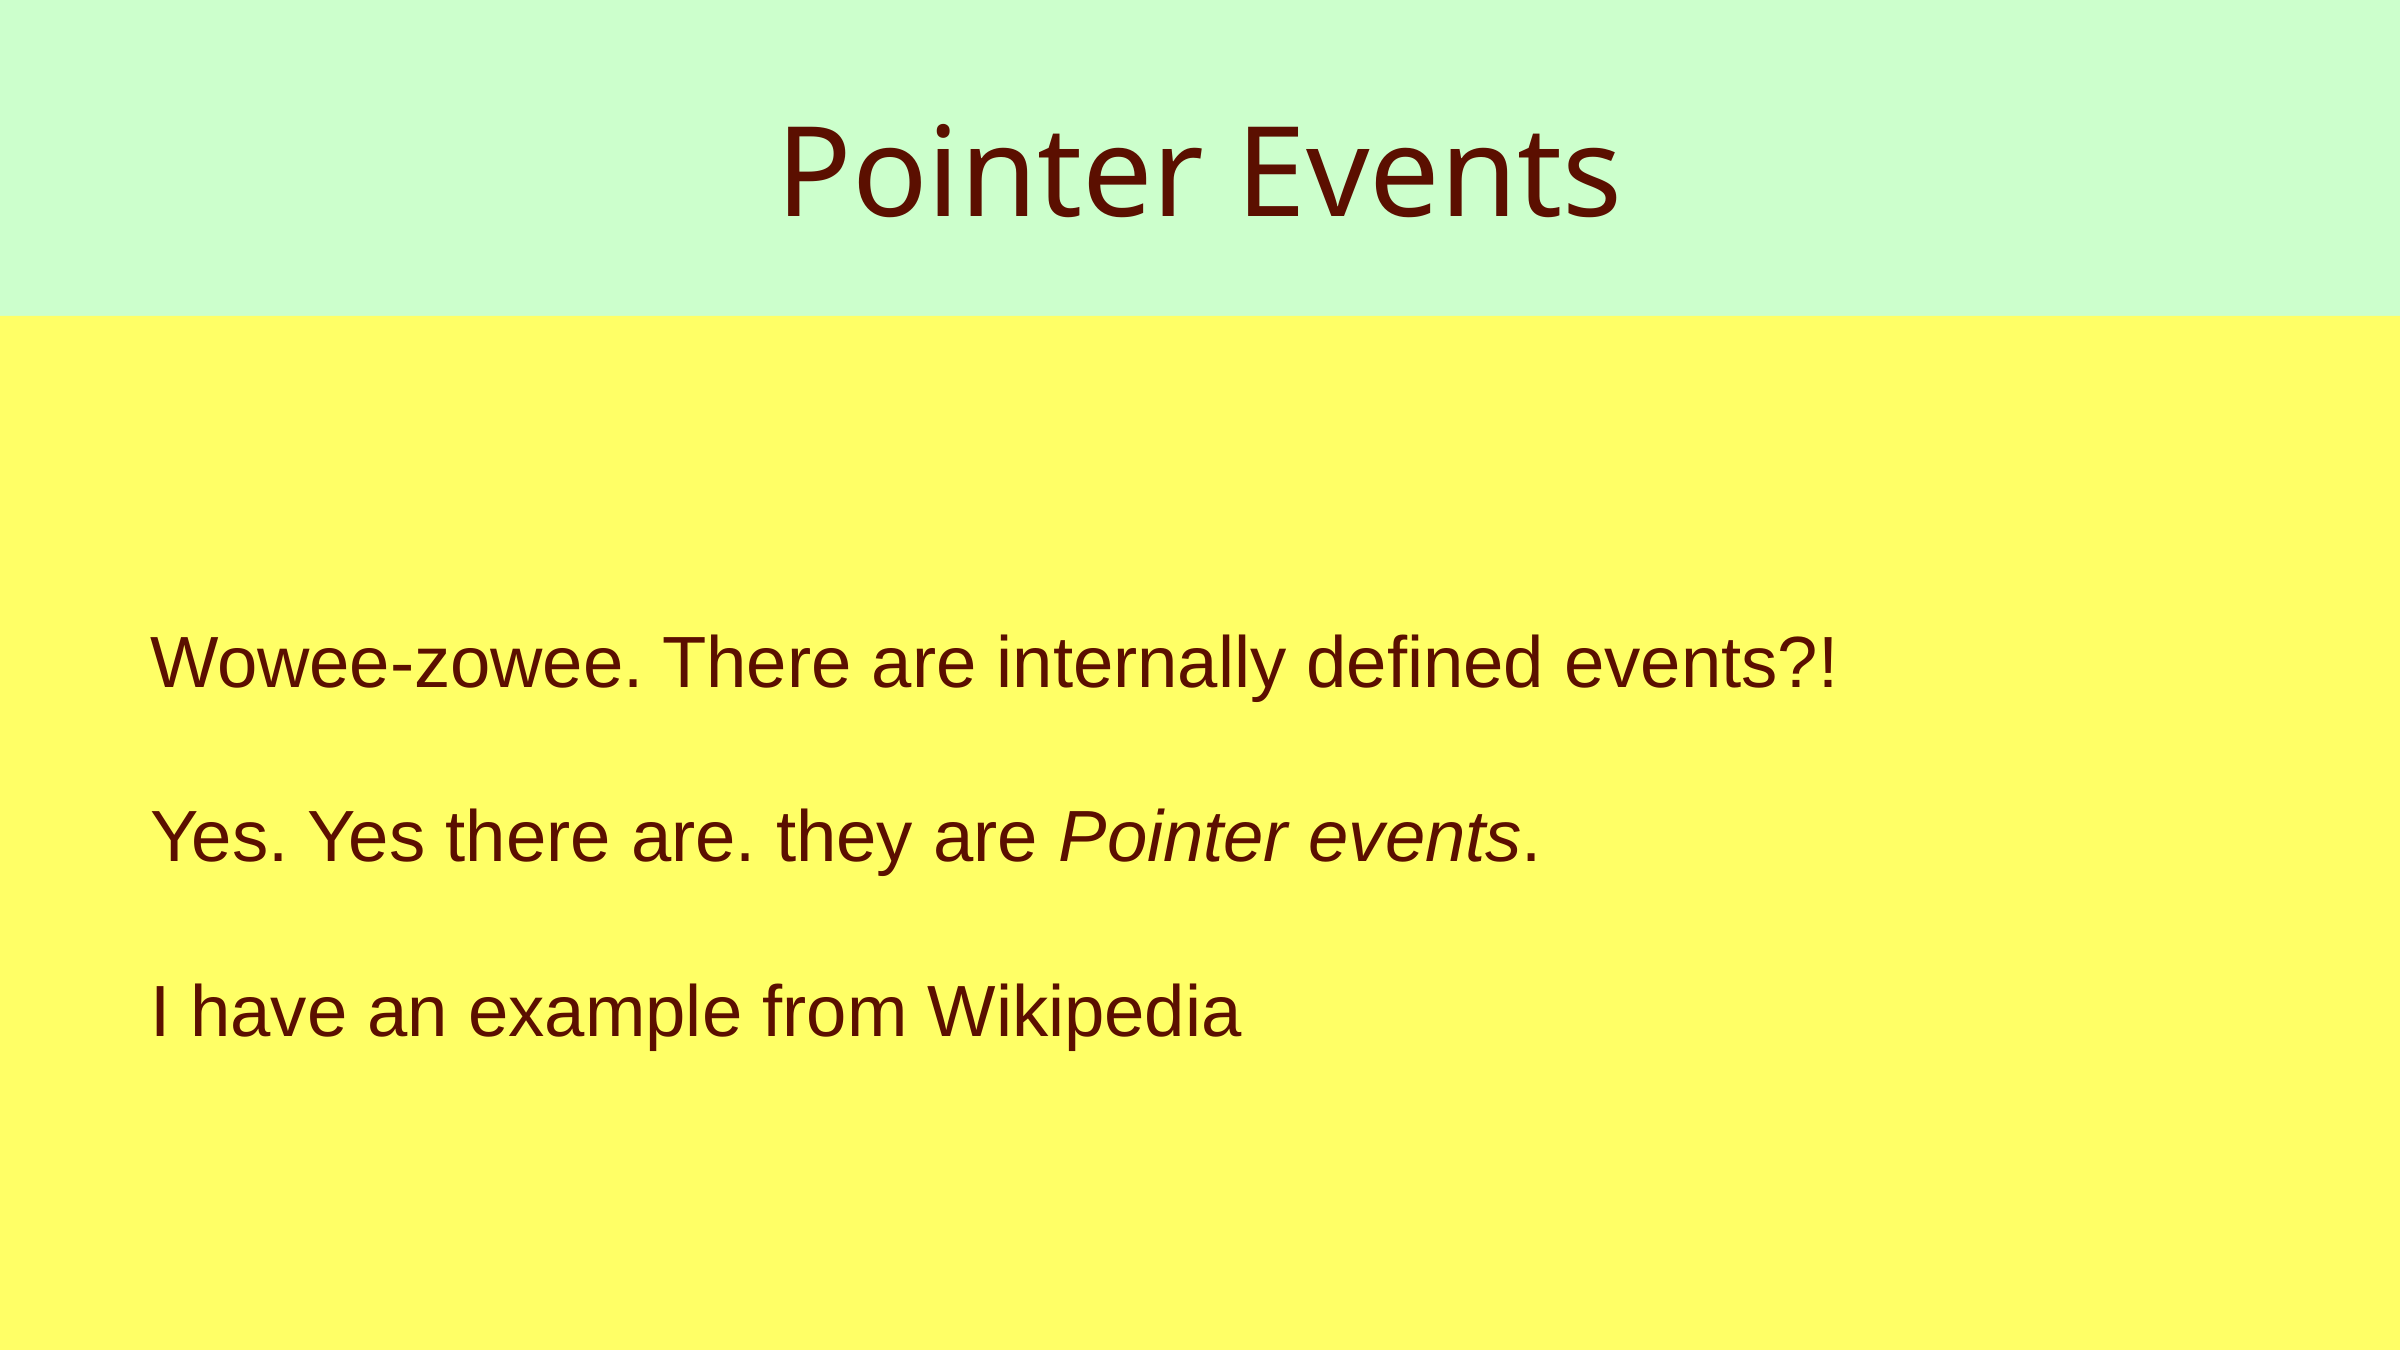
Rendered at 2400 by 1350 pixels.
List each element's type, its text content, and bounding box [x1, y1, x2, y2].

text_box Pointer Events [120, 53, 2280, 280]
text_box Wowee-zowee. There are internally defined events?! Yes. Yes there are. they are Pointer events. I have an example from Wikipedia [0, 315, 2400, 1350]
